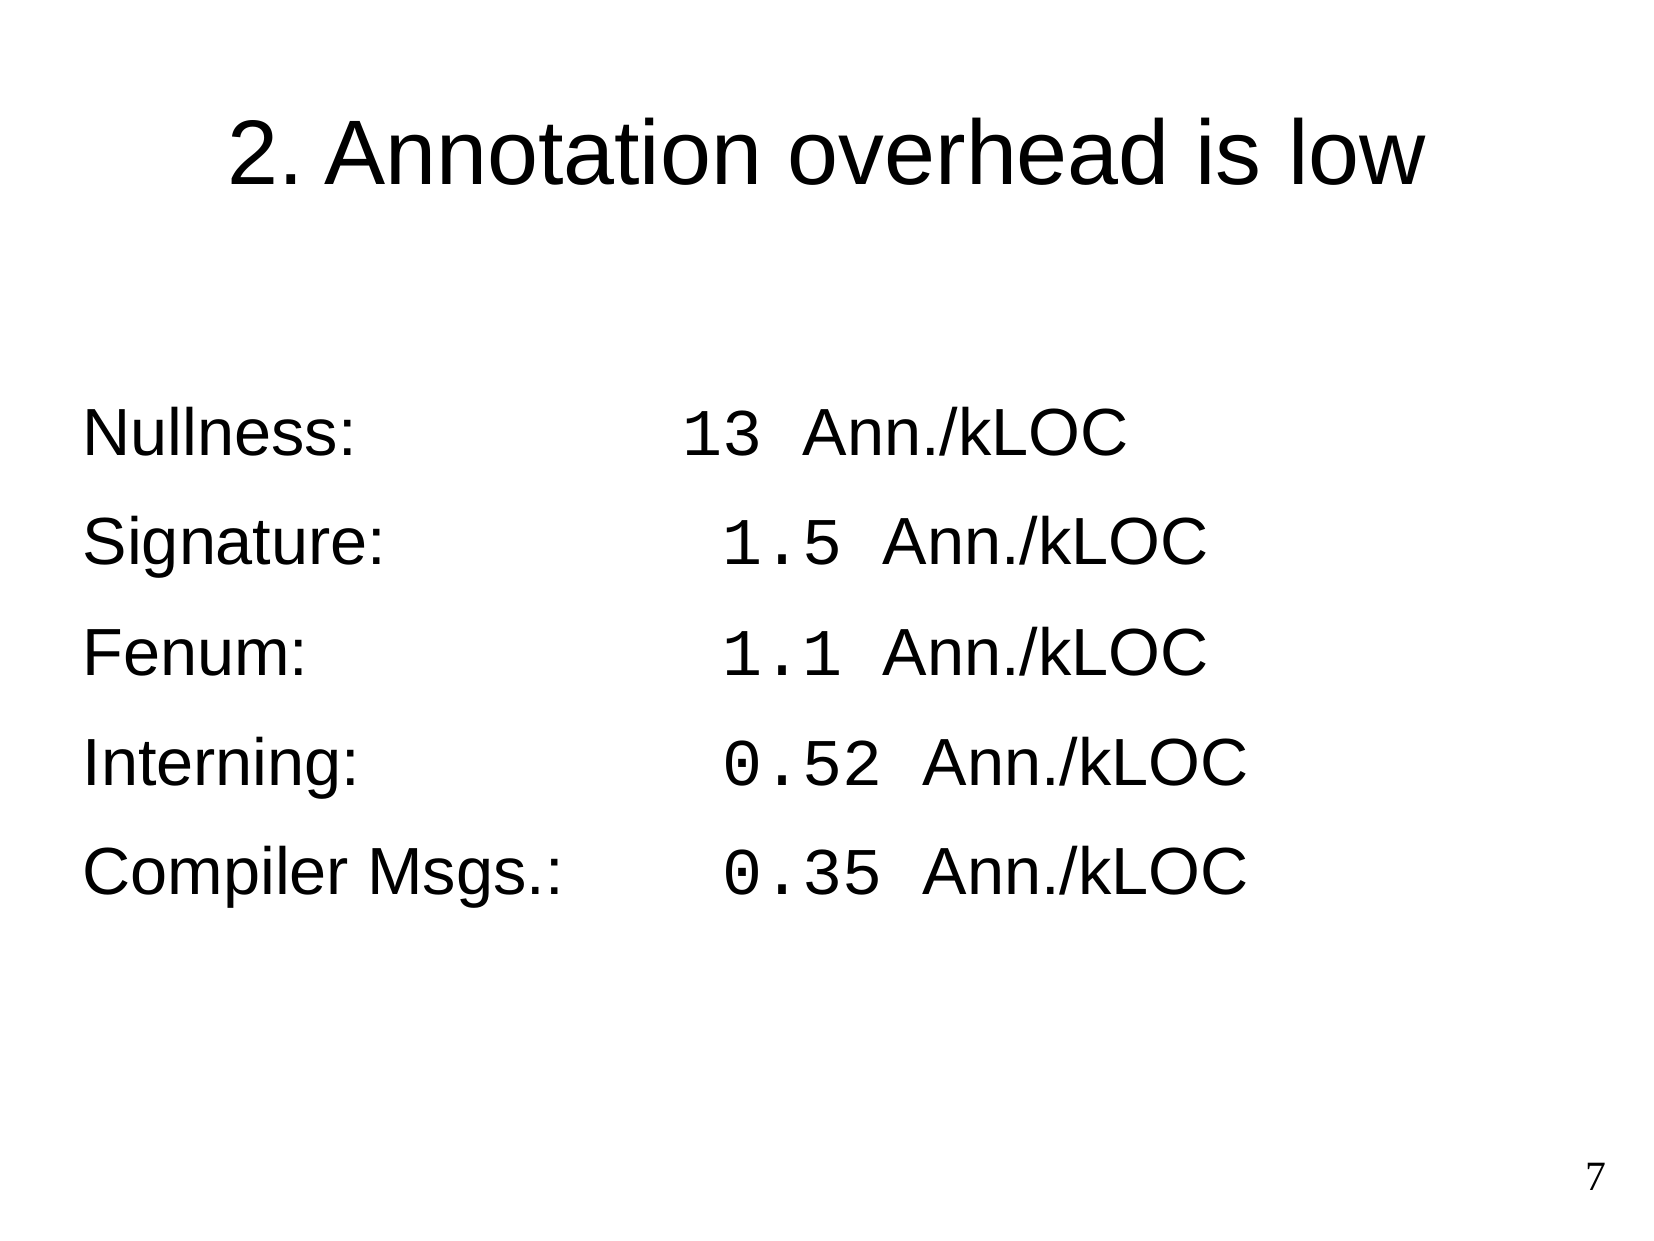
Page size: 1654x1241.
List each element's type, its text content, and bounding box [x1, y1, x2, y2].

list Nullness: 13 Ann./kLOC Signature: 1.5 Ann./kLOC Fenum: 1.1 Ann./kLOC Interning: 0.52 Ann./kLOC Compiler Msgs.: 0.35 Ann./kLOC [82, 290, 1571, 1109]
title 2. Annotation overhead is low [82, 49, 1571, 257]
